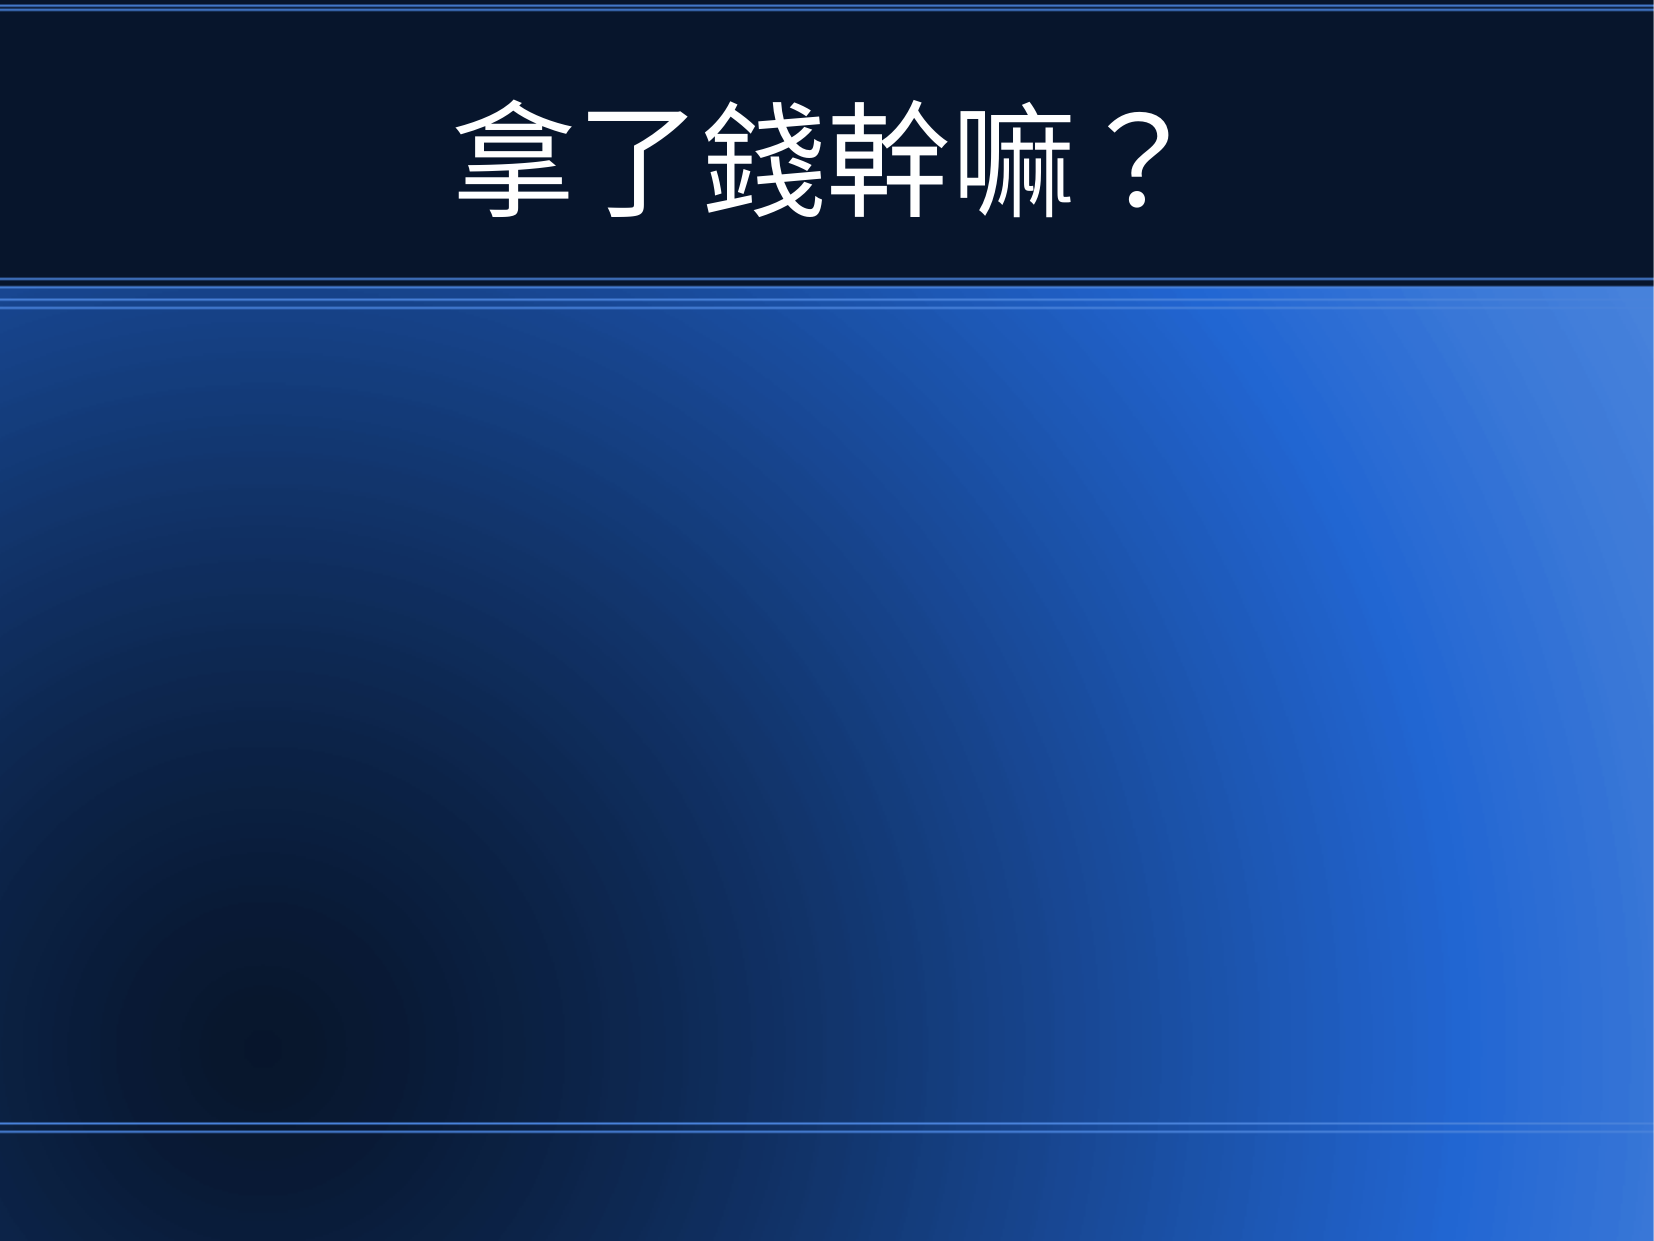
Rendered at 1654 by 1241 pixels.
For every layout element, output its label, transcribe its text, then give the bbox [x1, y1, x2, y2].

title 拿了錢幹嘛？ [82, 49, 1571, 257]
picture [0, 0, 1654, 1241]
